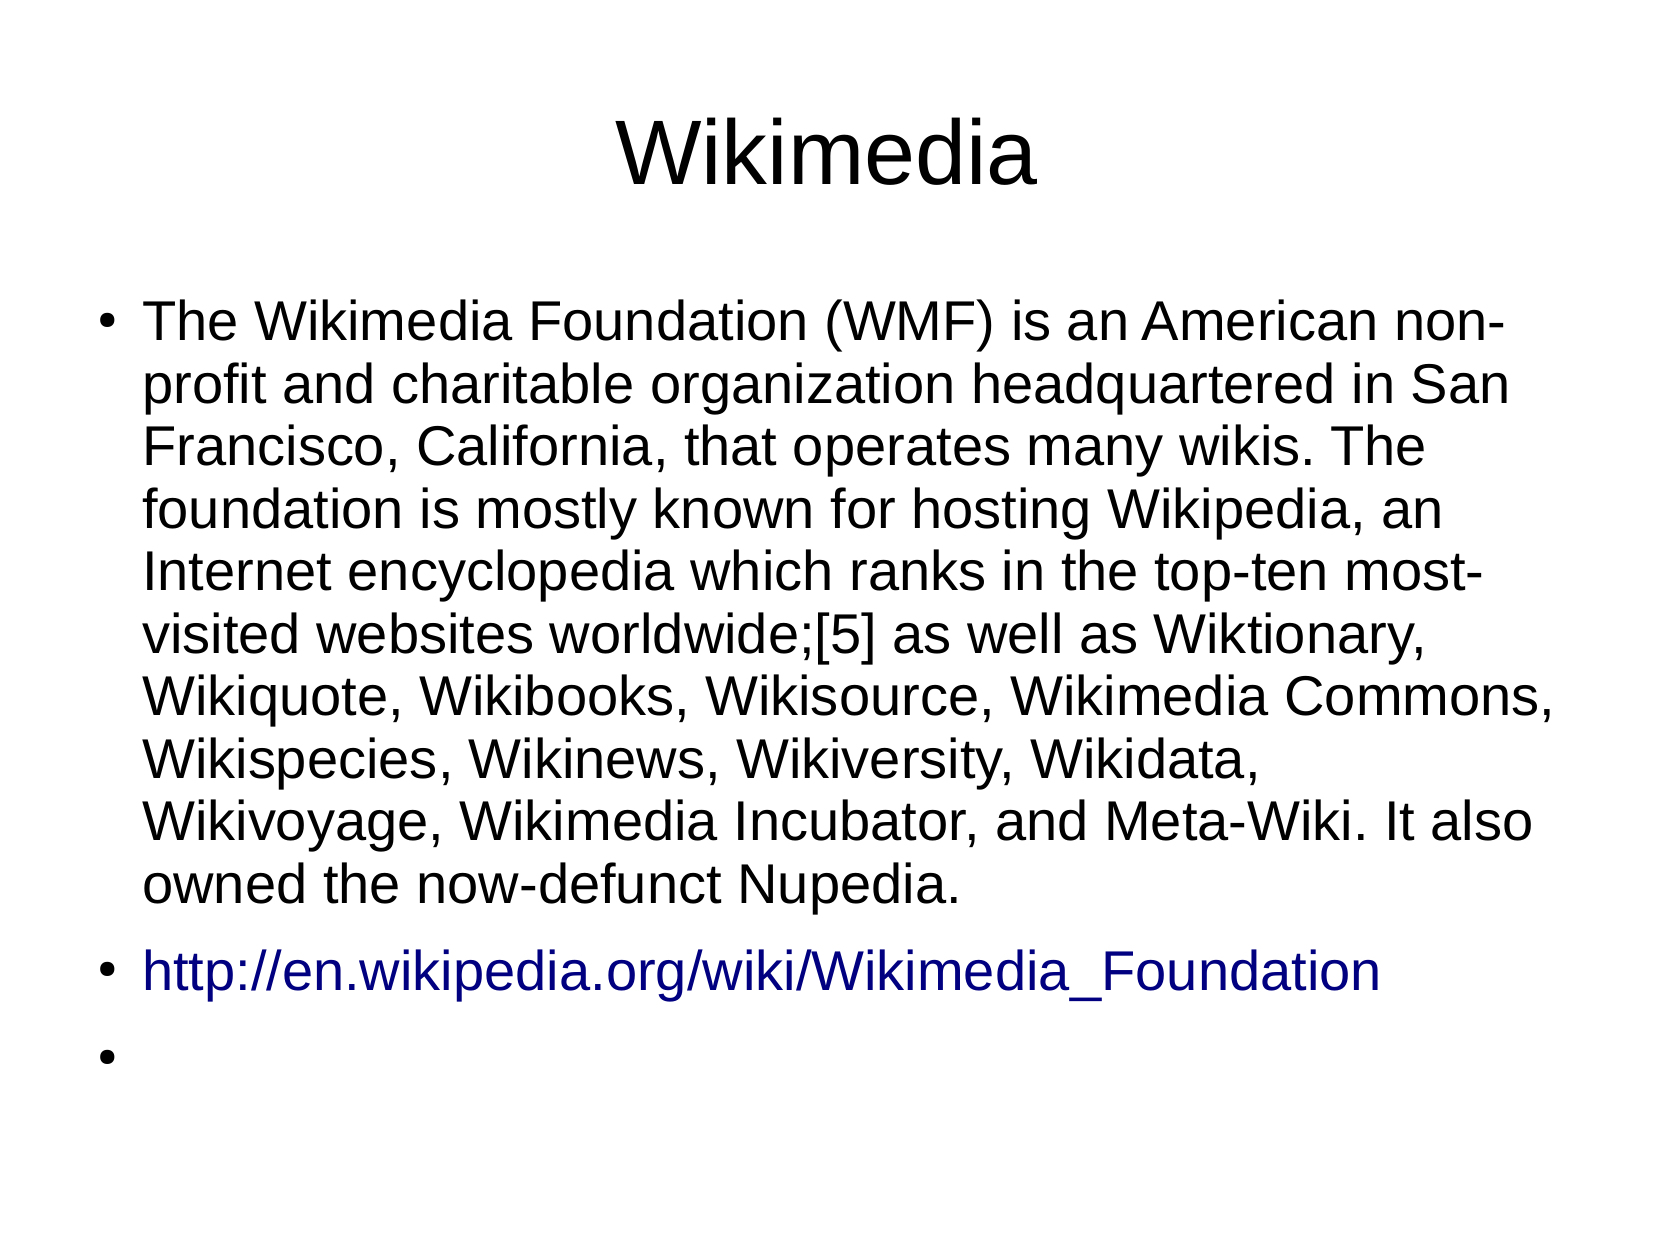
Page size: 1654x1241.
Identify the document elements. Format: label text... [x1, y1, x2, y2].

title Wikimedia [82, 49, 1571, 257]
list The Wikimedia Foundation (WMF) is an American non-profit and charitable organization headquartered in San Francisco, California, that operates many wikis. The foundation is mostly known for hosting Wikipedia, an Internet encyclopedia which ranks in the top-ten most-visited websites worldwide;[5] as well as Wiktionary, Wikiquote, Wikibooks, Wikisource, Wikimedia Commons, Wikispecies, Wikinews, Wikiversity, Wikidata, Wikivoyage, Wikimedia Incubator, and Meta-Wiki. It also owned the now-defunct Nupedia. http://en.wikipedia.org/wiki/Wikimedia_Foundation [82, 290, 1571, 1010]
